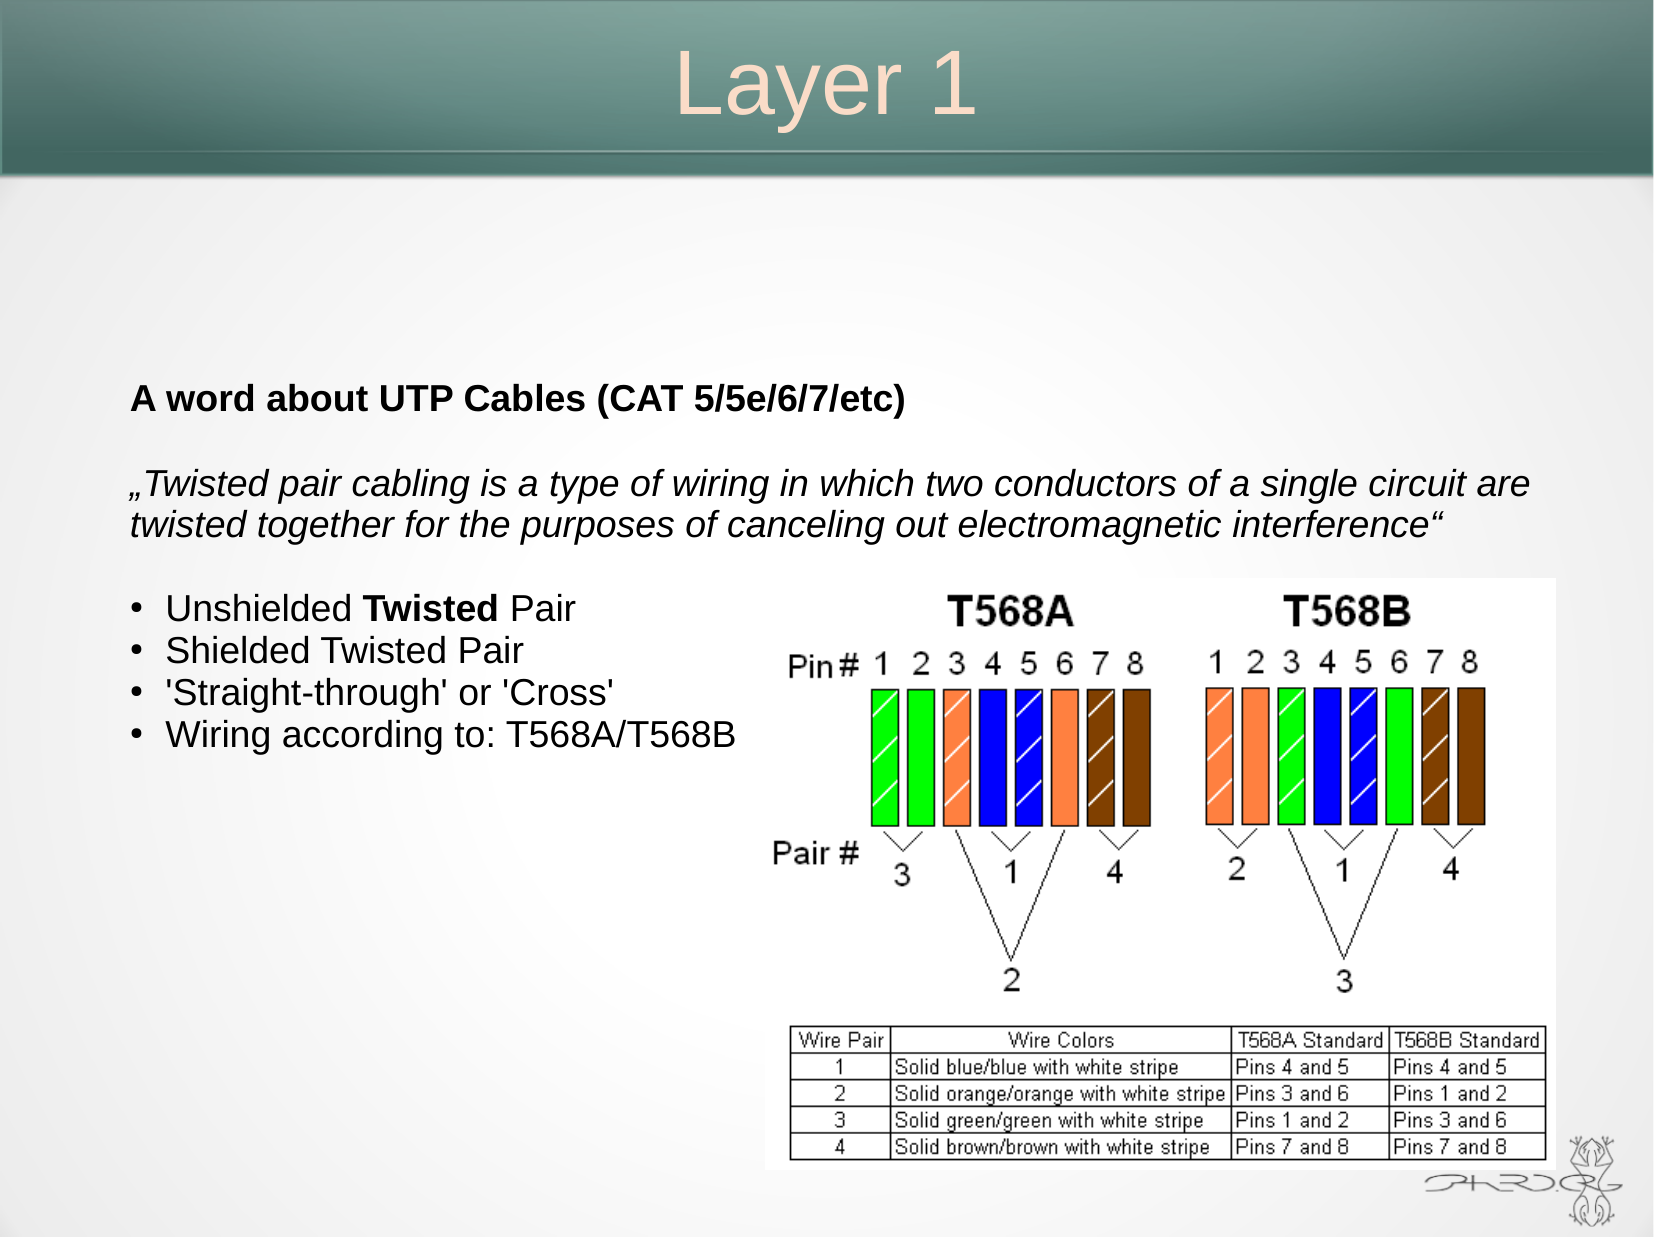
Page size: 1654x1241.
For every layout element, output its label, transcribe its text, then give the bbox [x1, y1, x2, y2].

picture [0, 0, 1654, 1237]
title [82, 11, 1571, 154]
text_box A word about UTP Cables (CAT 5/5e/6/7/etc) „Twisted pair cabling is a type of wiring in which two conductors of a single circuit are twisted together for the purposes of canceling out electromagnetic interference“ Unshielded Twisted Pair Shielded Twisted Pair 'Straight-through' or 'Cross' Wiring according to: T568A/T568B [129, 377, 1548, 839]
